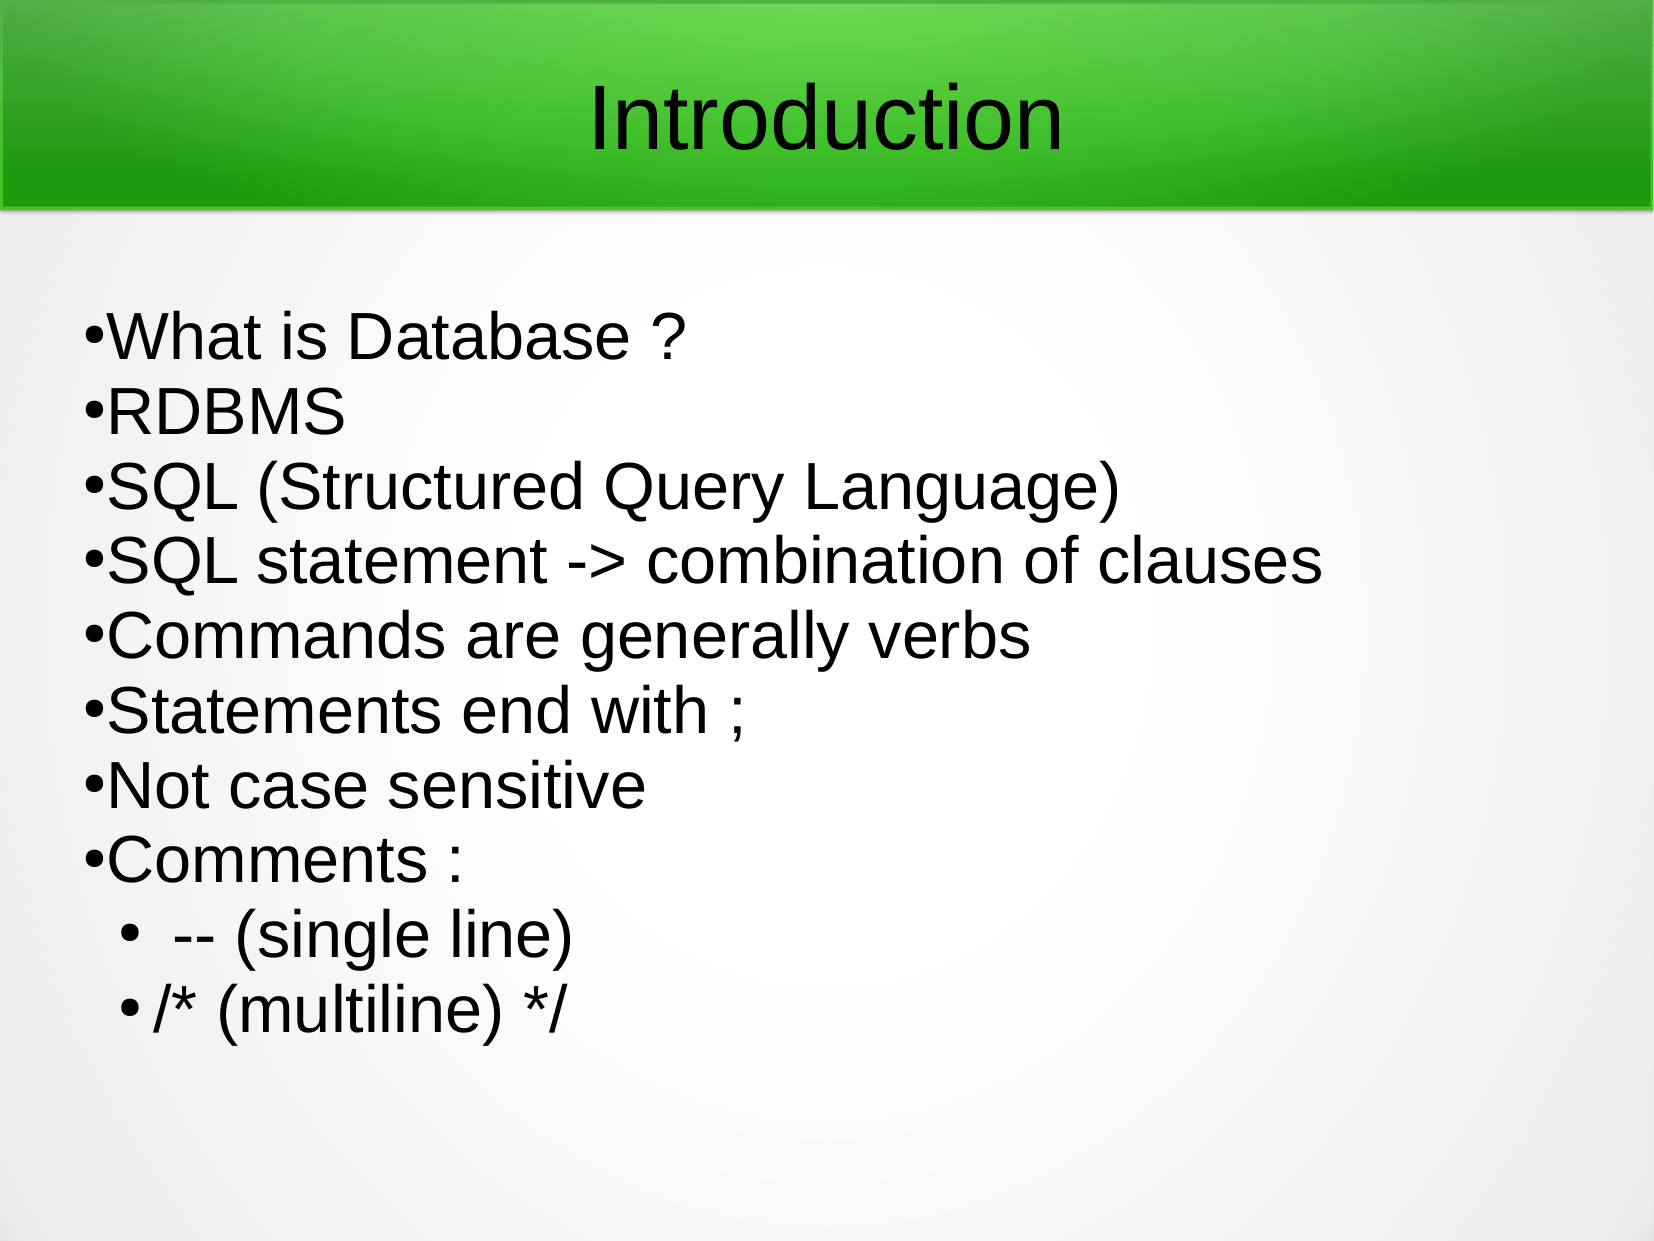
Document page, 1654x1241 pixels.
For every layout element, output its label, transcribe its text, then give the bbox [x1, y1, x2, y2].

title Introduction [82, 47, 1571, 189]
subtitle What is Database ? RDBMS SQL (Structured Query Language) SQL statement -> combination of clauses Commands are generally verbs Statements end with ; Not case sensitive Comments : -- (single line) /* (multiline) */ [82, 299, 1571, 1047]
